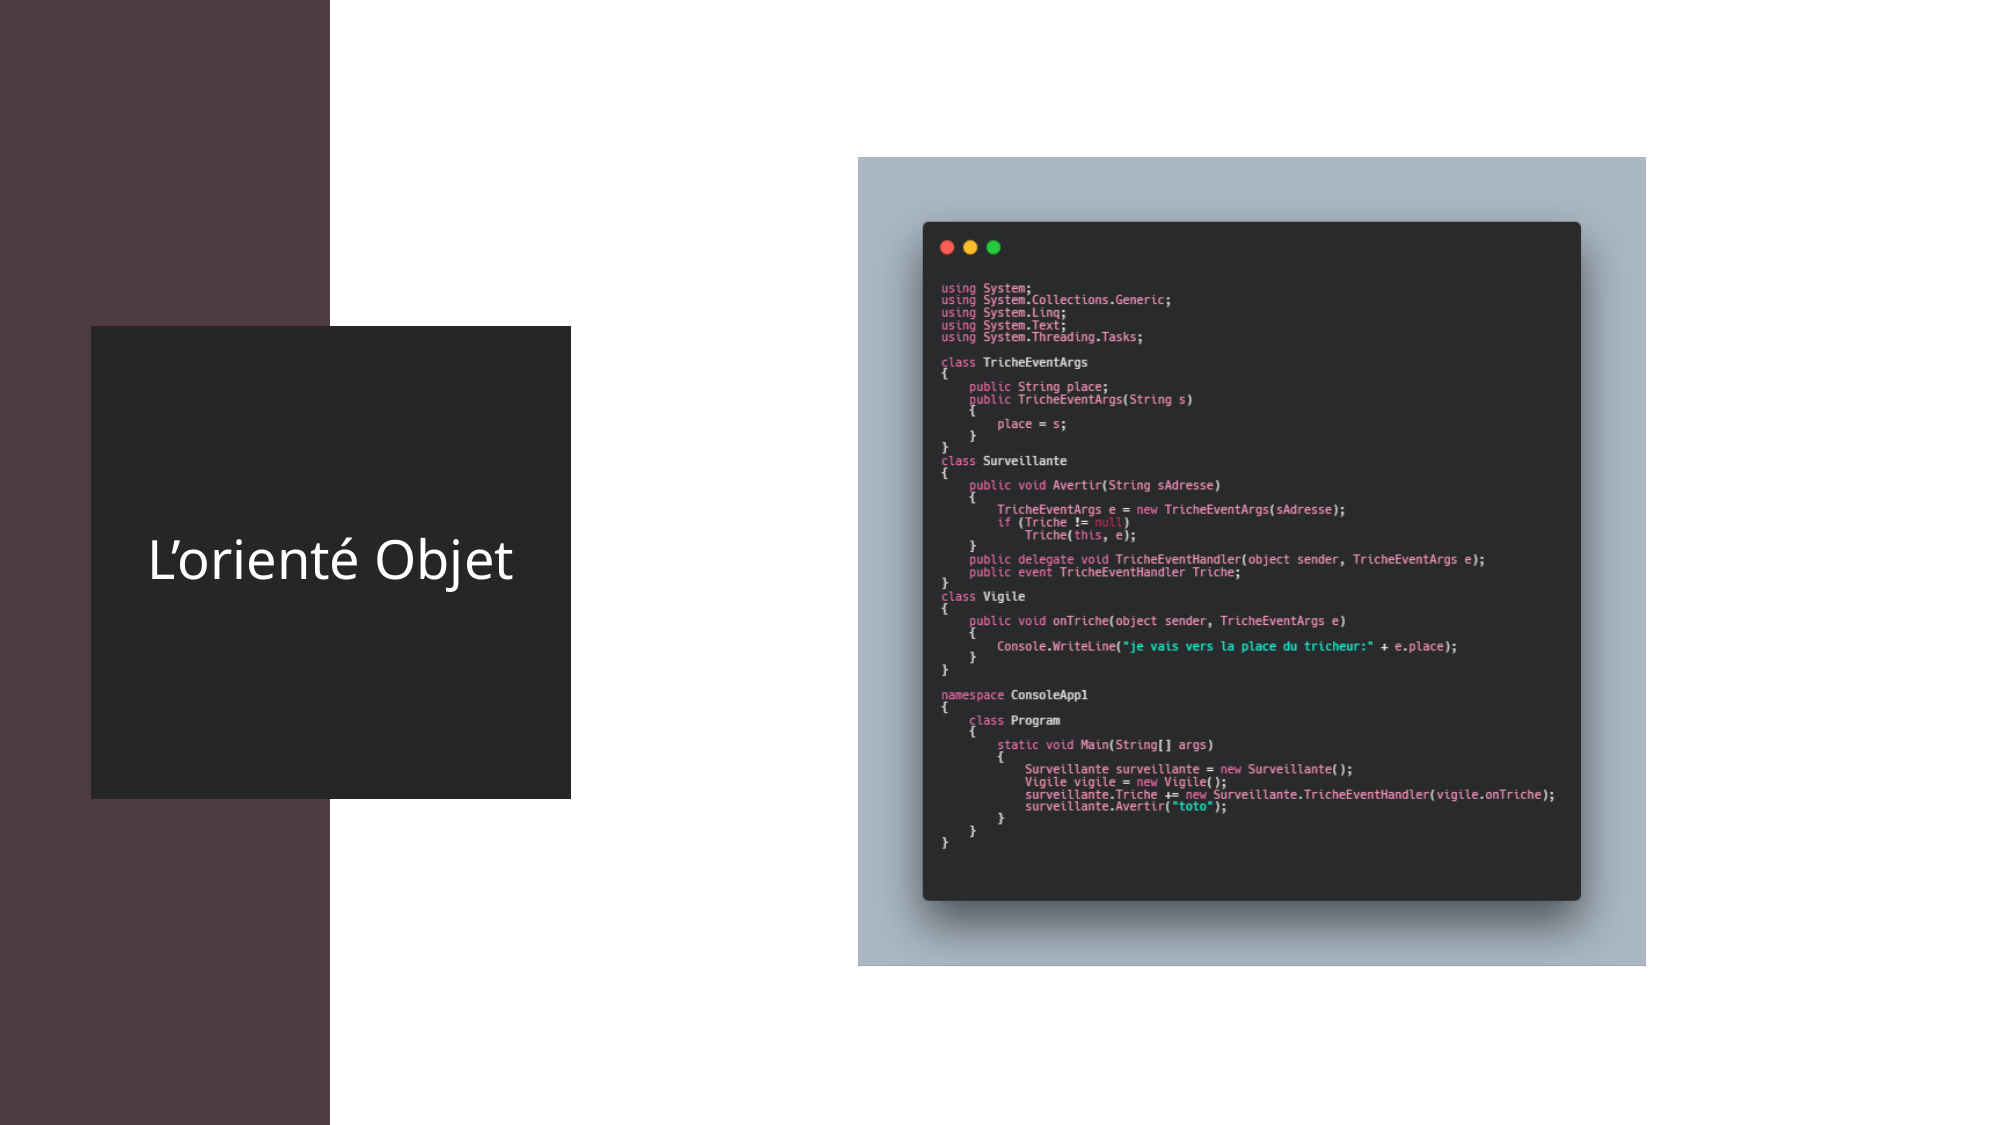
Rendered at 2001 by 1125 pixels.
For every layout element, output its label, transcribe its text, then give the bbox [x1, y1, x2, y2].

picture [858, 157, 1646, 967]
text_box [0, 0, 2000, 1125]
title L’orienté Objet [105, 340, 557, 785]
